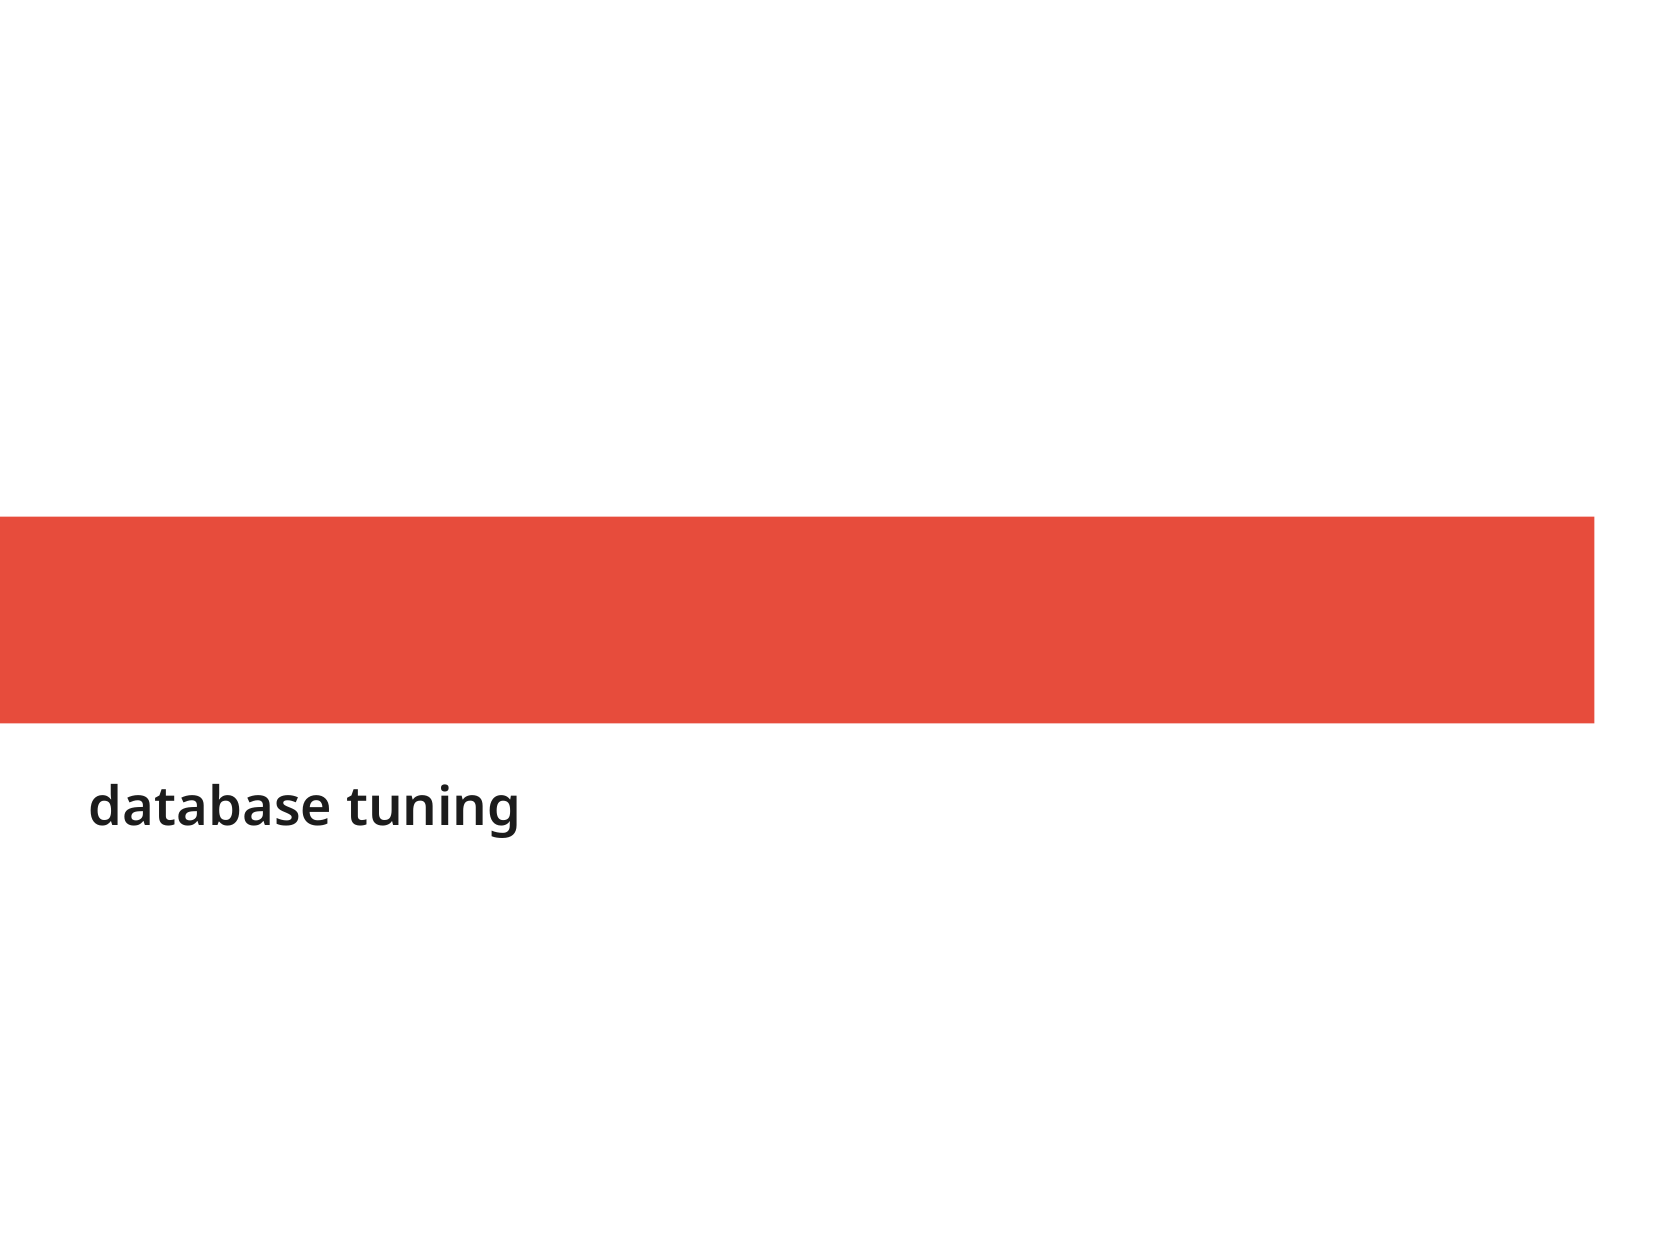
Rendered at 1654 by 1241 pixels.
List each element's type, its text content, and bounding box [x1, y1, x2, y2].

list database tuning [88, 767, 1595, 1182]
